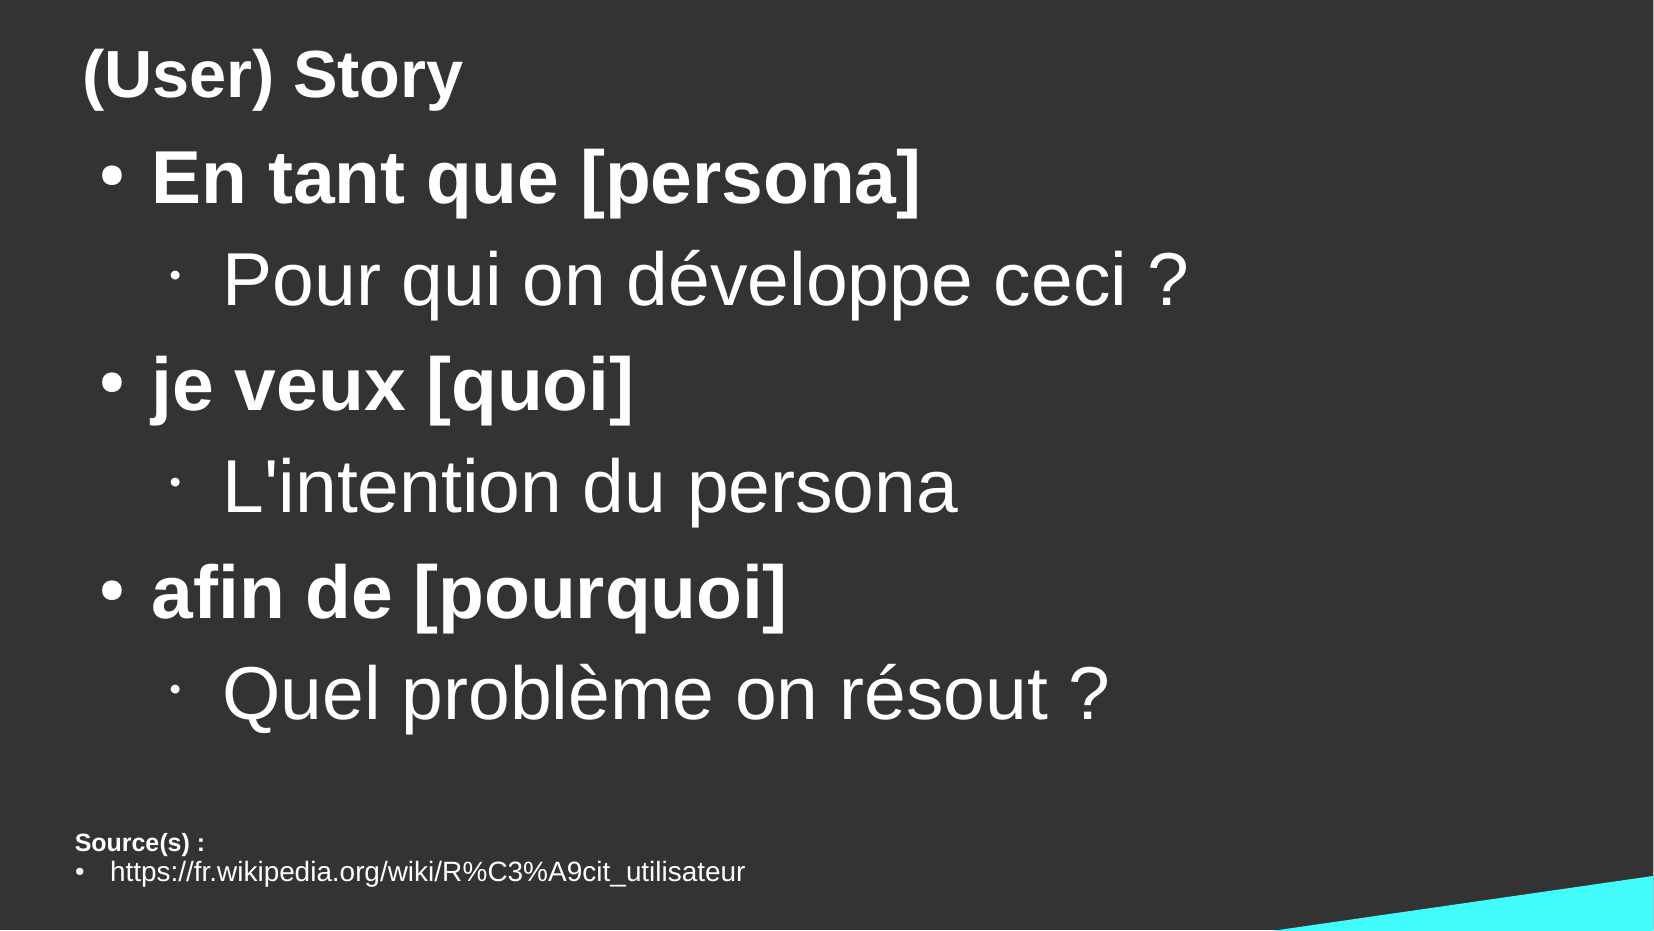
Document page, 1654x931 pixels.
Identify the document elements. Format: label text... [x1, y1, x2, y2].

text_box [1271, 875, 1654, 931]
list En tant que [persona] Pour qui on développe ceci ? je veux [quoi] L'intention du persona afin de [pourquoi] Quel problème on résout ? [80, 135, 1620, 777]
text_box Source(s) : https://fr.wikipedia.org/wiki/R%C3%A9cit_utilisateur [60, 821, 1546, 921]
title (User) Story [82, 37, 1571, 122]
